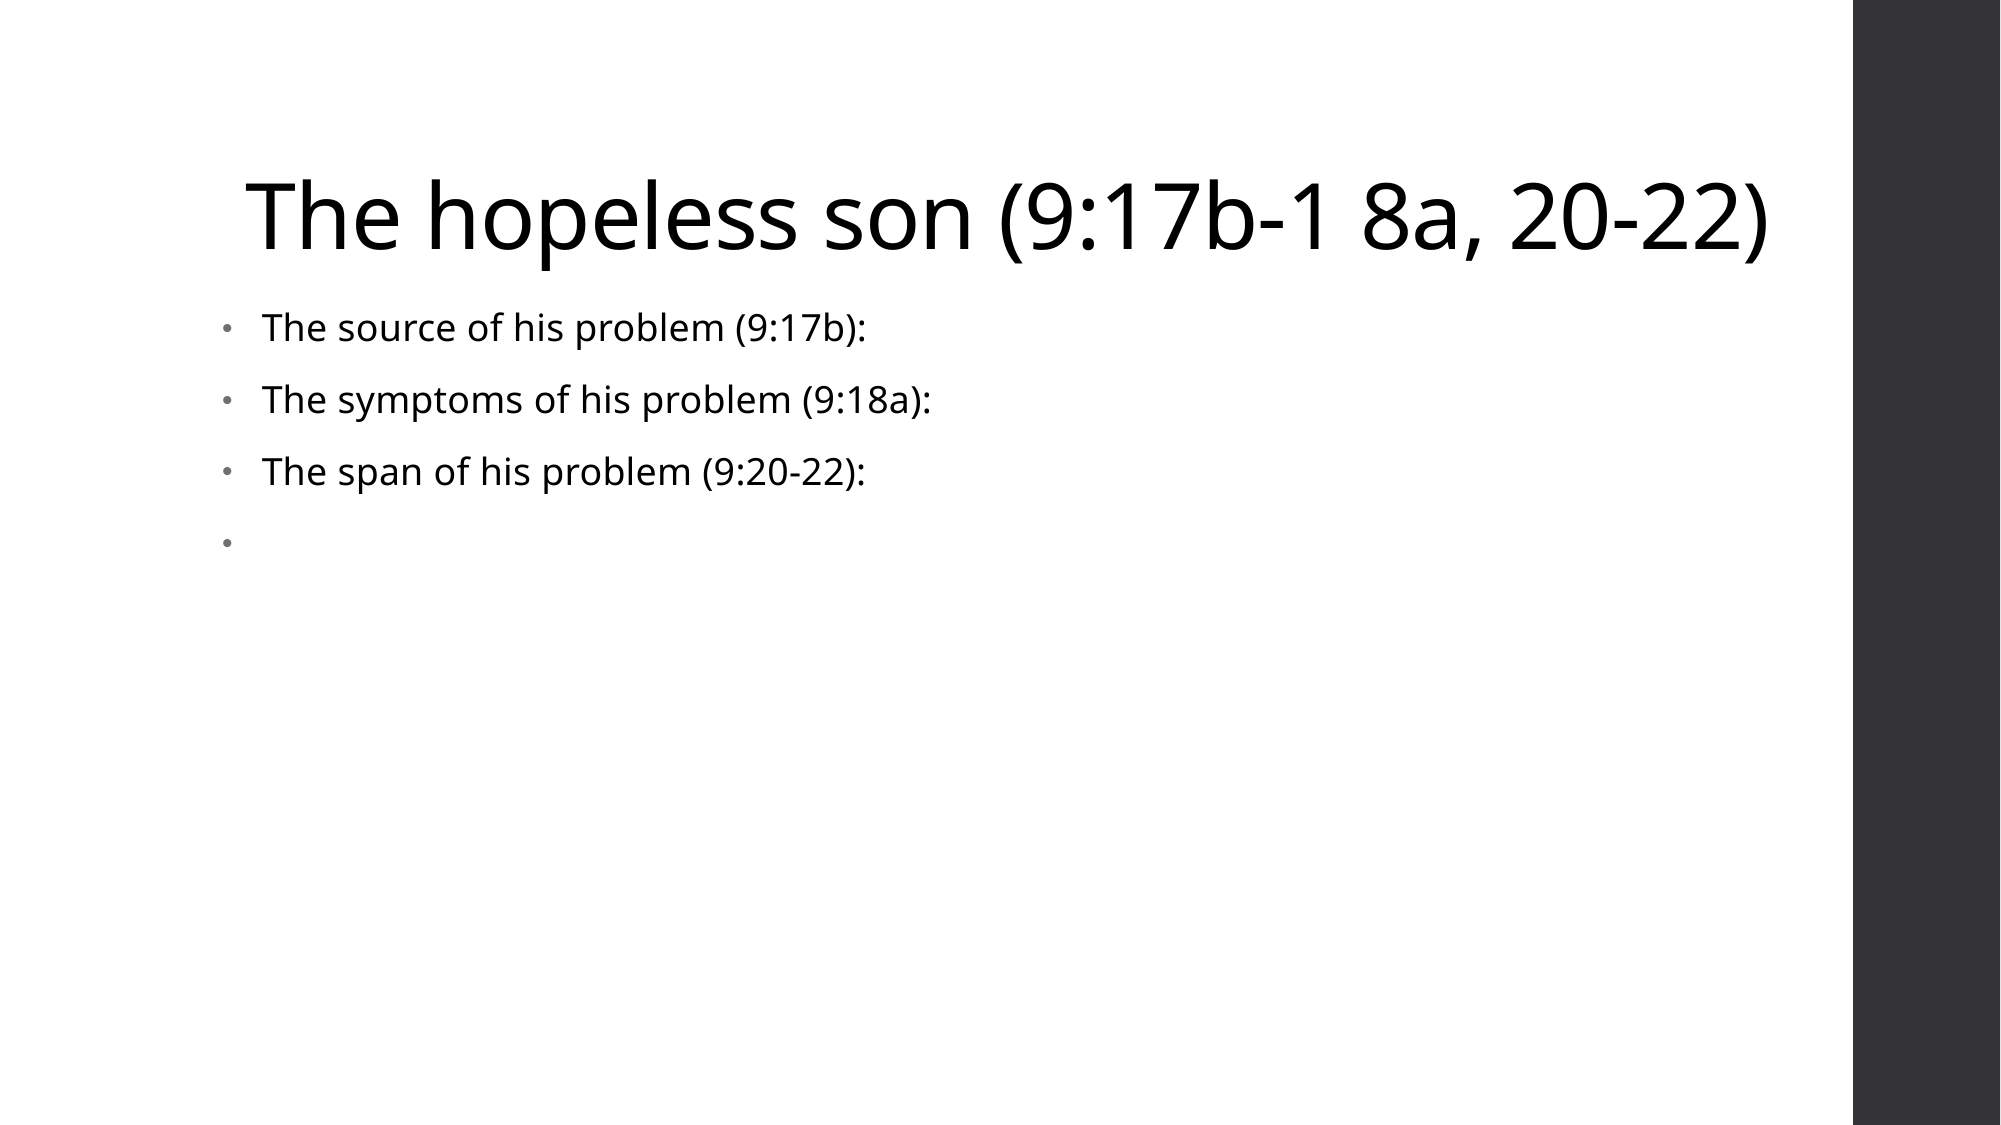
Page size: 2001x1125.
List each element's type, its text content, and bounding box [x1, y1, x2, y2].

title The hopeless son (9:17b-1 8a, 20-22) [206, 60, 1797, 278]
list The source of his problem (9:17b): The symptoms of his problem (9:18a): The span of his problem (9:20-22): [206, 299, 1617, 1014]
